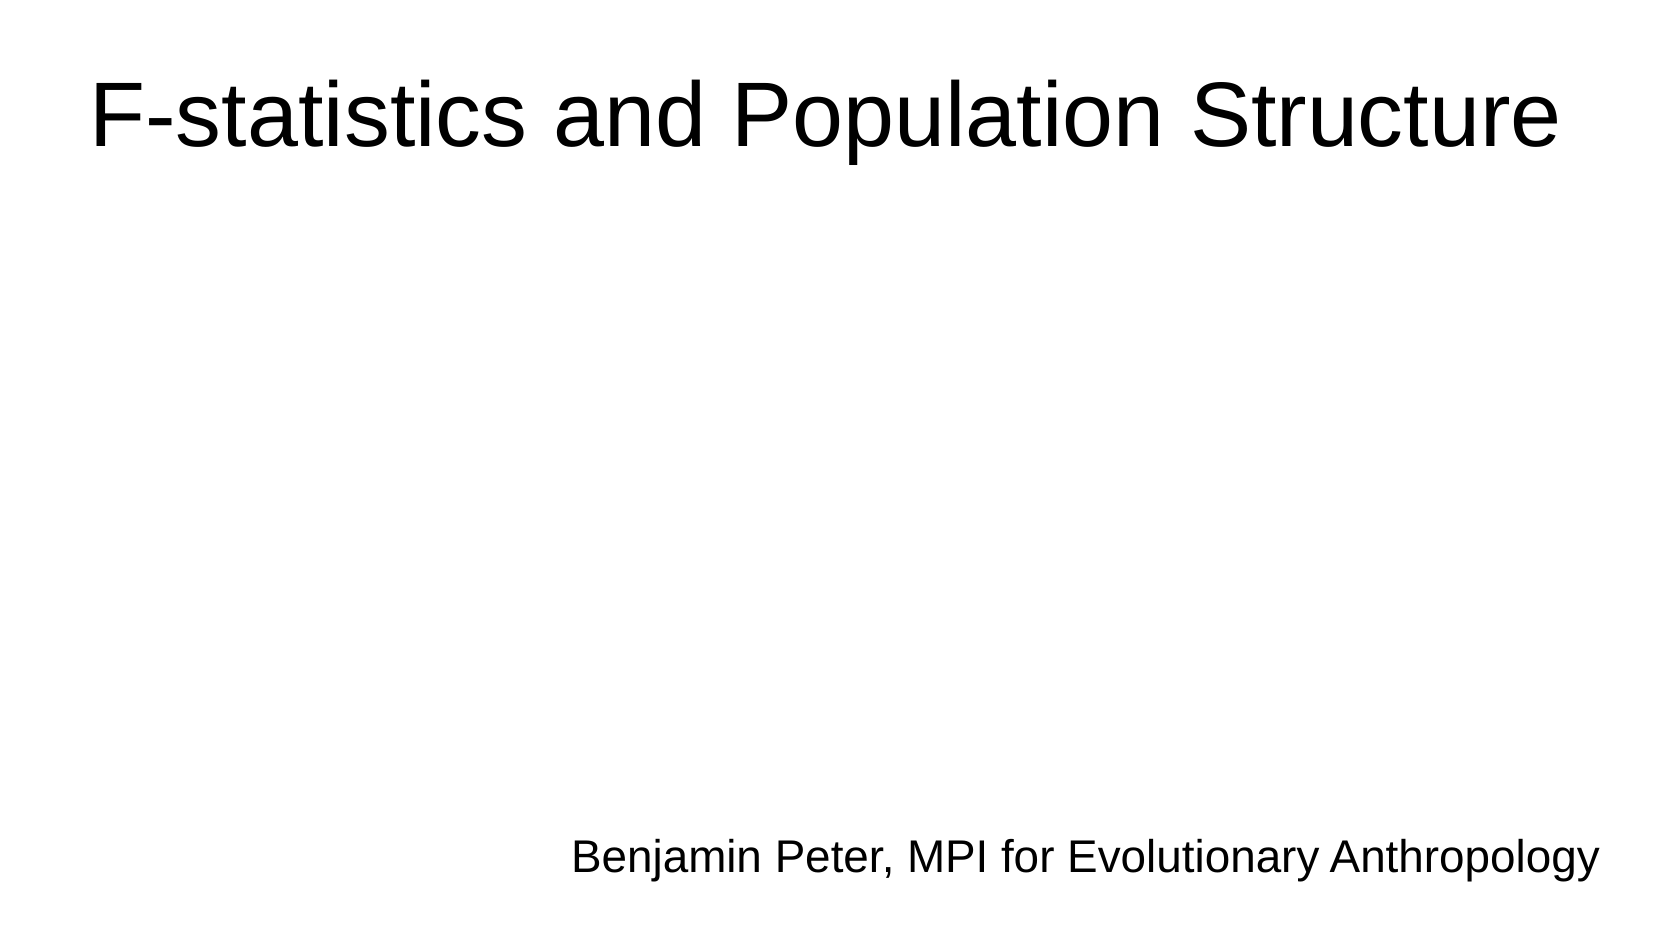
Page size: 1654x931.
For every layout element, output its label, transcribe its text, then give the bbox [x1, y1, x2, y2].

title F-statistics and Population Structure [82, 37, 1571, 193]
subtitle Benjamin Peter, MPI for Evolutionary Anthropology [341, 797, 1654, 916]
